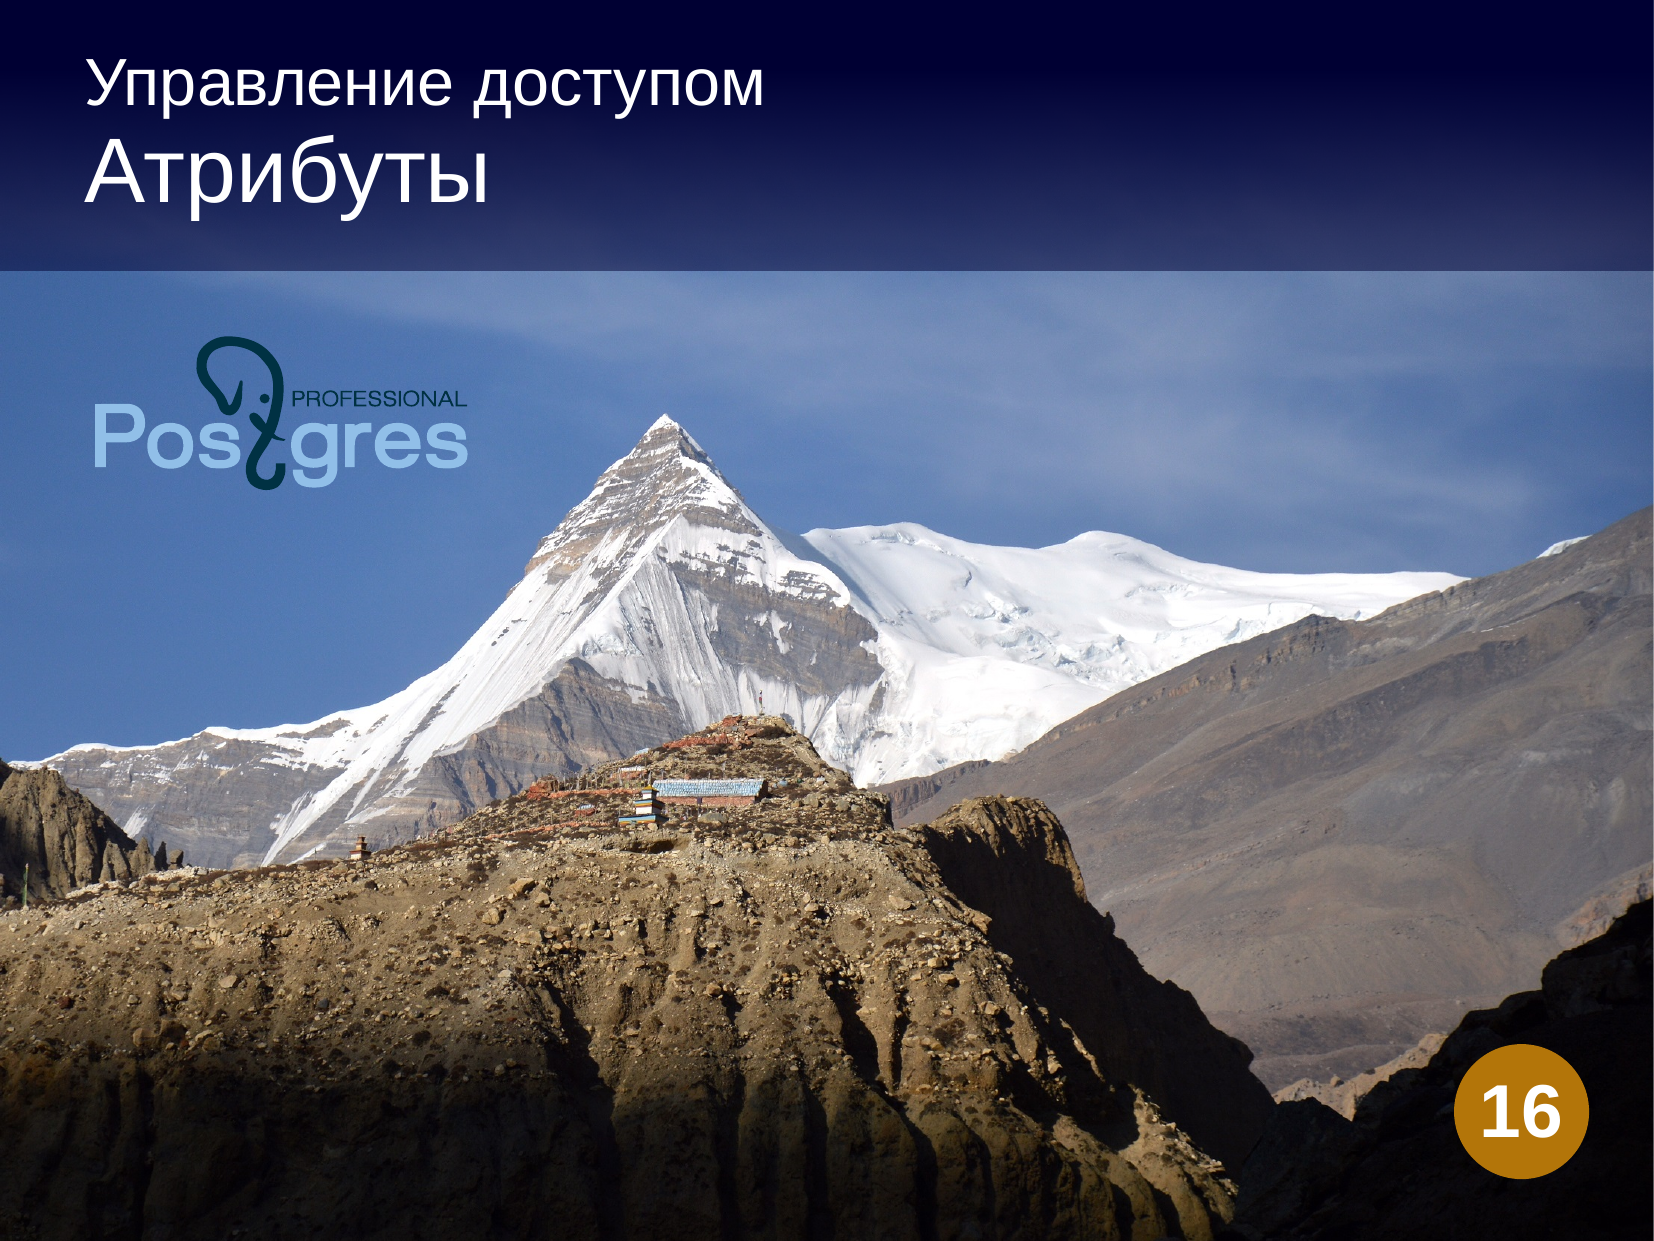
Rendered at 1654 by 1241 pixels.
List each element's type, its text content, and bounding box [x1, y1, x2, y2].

title Управление доступом Атрибуты [84, 44, 1636, 251]
picture [0, 271, 1654, 1241]
text_box 16 [1454, 1044, 1590, 1180]
